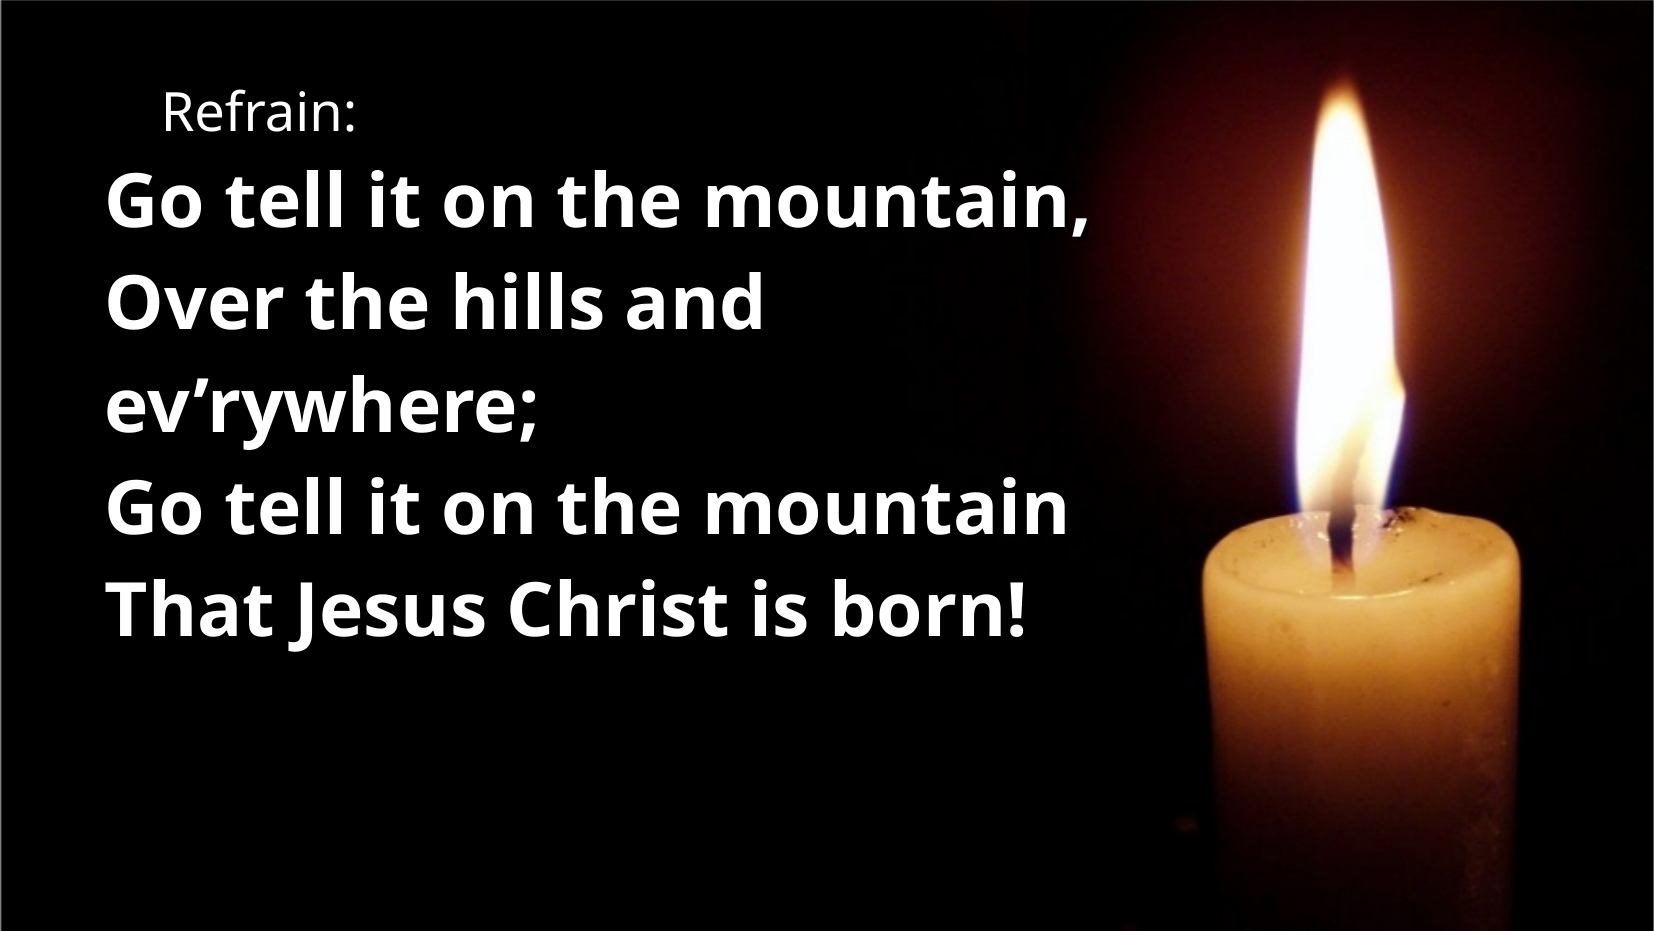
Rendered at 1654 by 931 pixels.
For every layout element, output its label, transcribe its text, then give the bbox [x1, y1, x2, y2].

text_box Refrain: Go tell it on the mountain, Over the hills and ev’rywhere; Go tell it on the mountain That Jesus Christ is born! [90, 65, 1201, 571]
picture [0, 0, 1654, 931]
